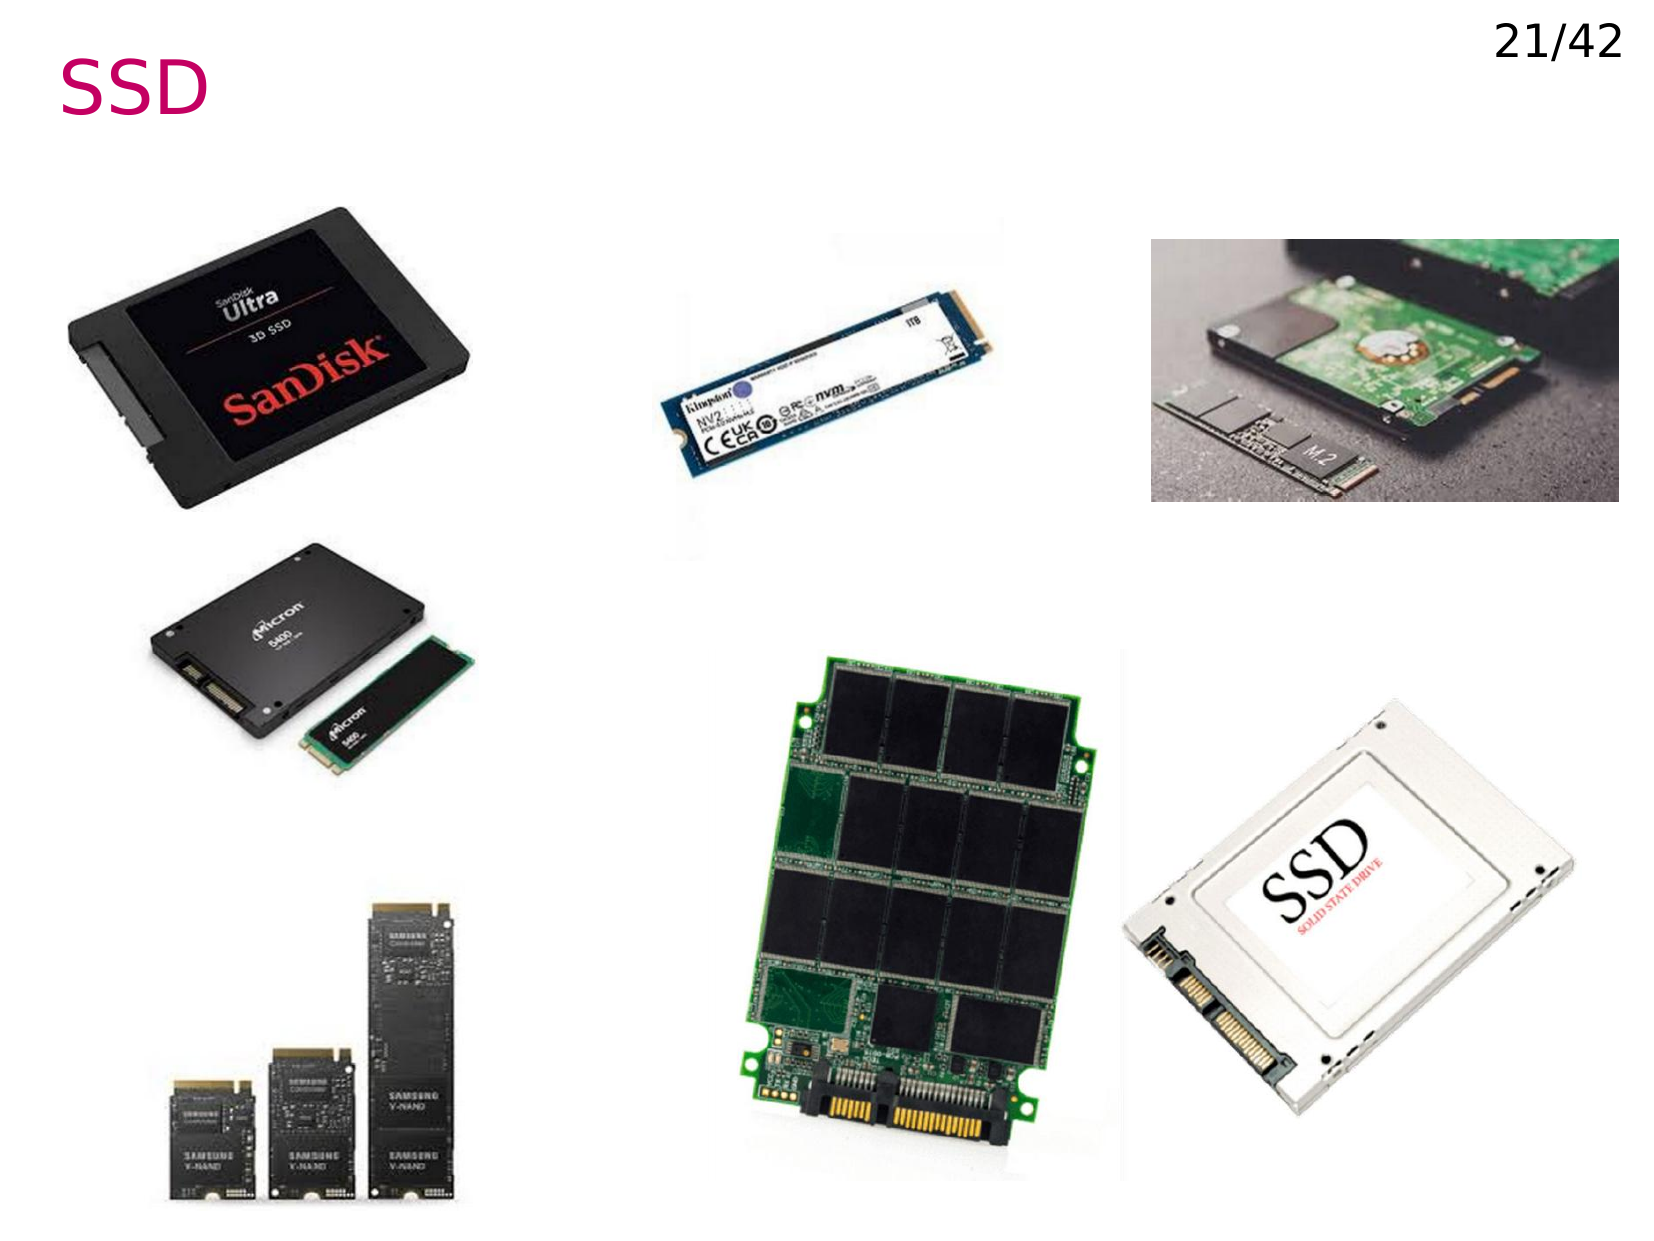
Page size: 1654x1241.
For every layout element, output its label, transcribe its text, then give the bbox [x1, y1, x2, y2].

picture [708, 649, 1624, 1182]
picture [88, 873, 539, 1211]
picture [78, 525, 532, 798]
picture [1151, 239, 1619, 502]
picture [652, 209, 1004, 562]
title SSD [59, 29, 1625, 148]
picture [67, 206, 473, 512]
